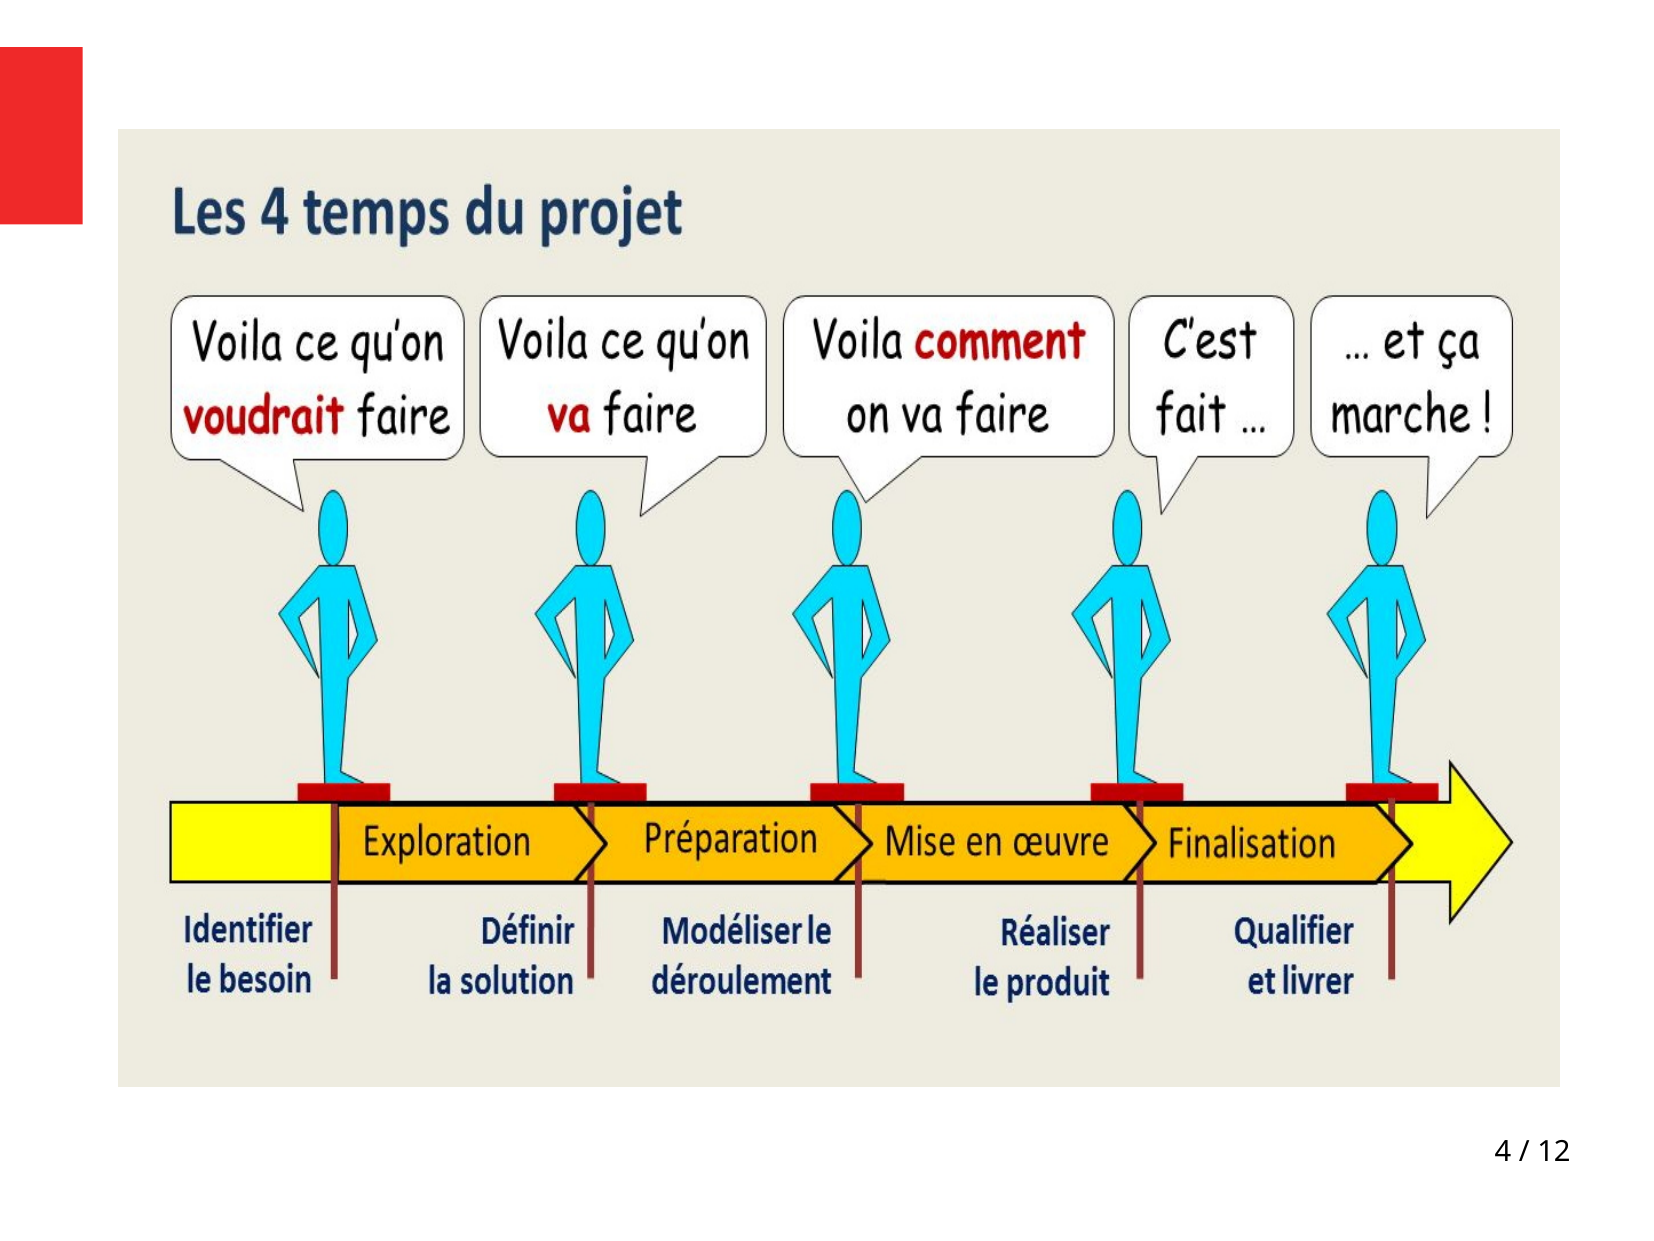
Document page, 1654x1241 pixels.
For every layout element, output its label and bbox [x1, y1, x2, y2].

picture [118, 129, 1560, 1087]
